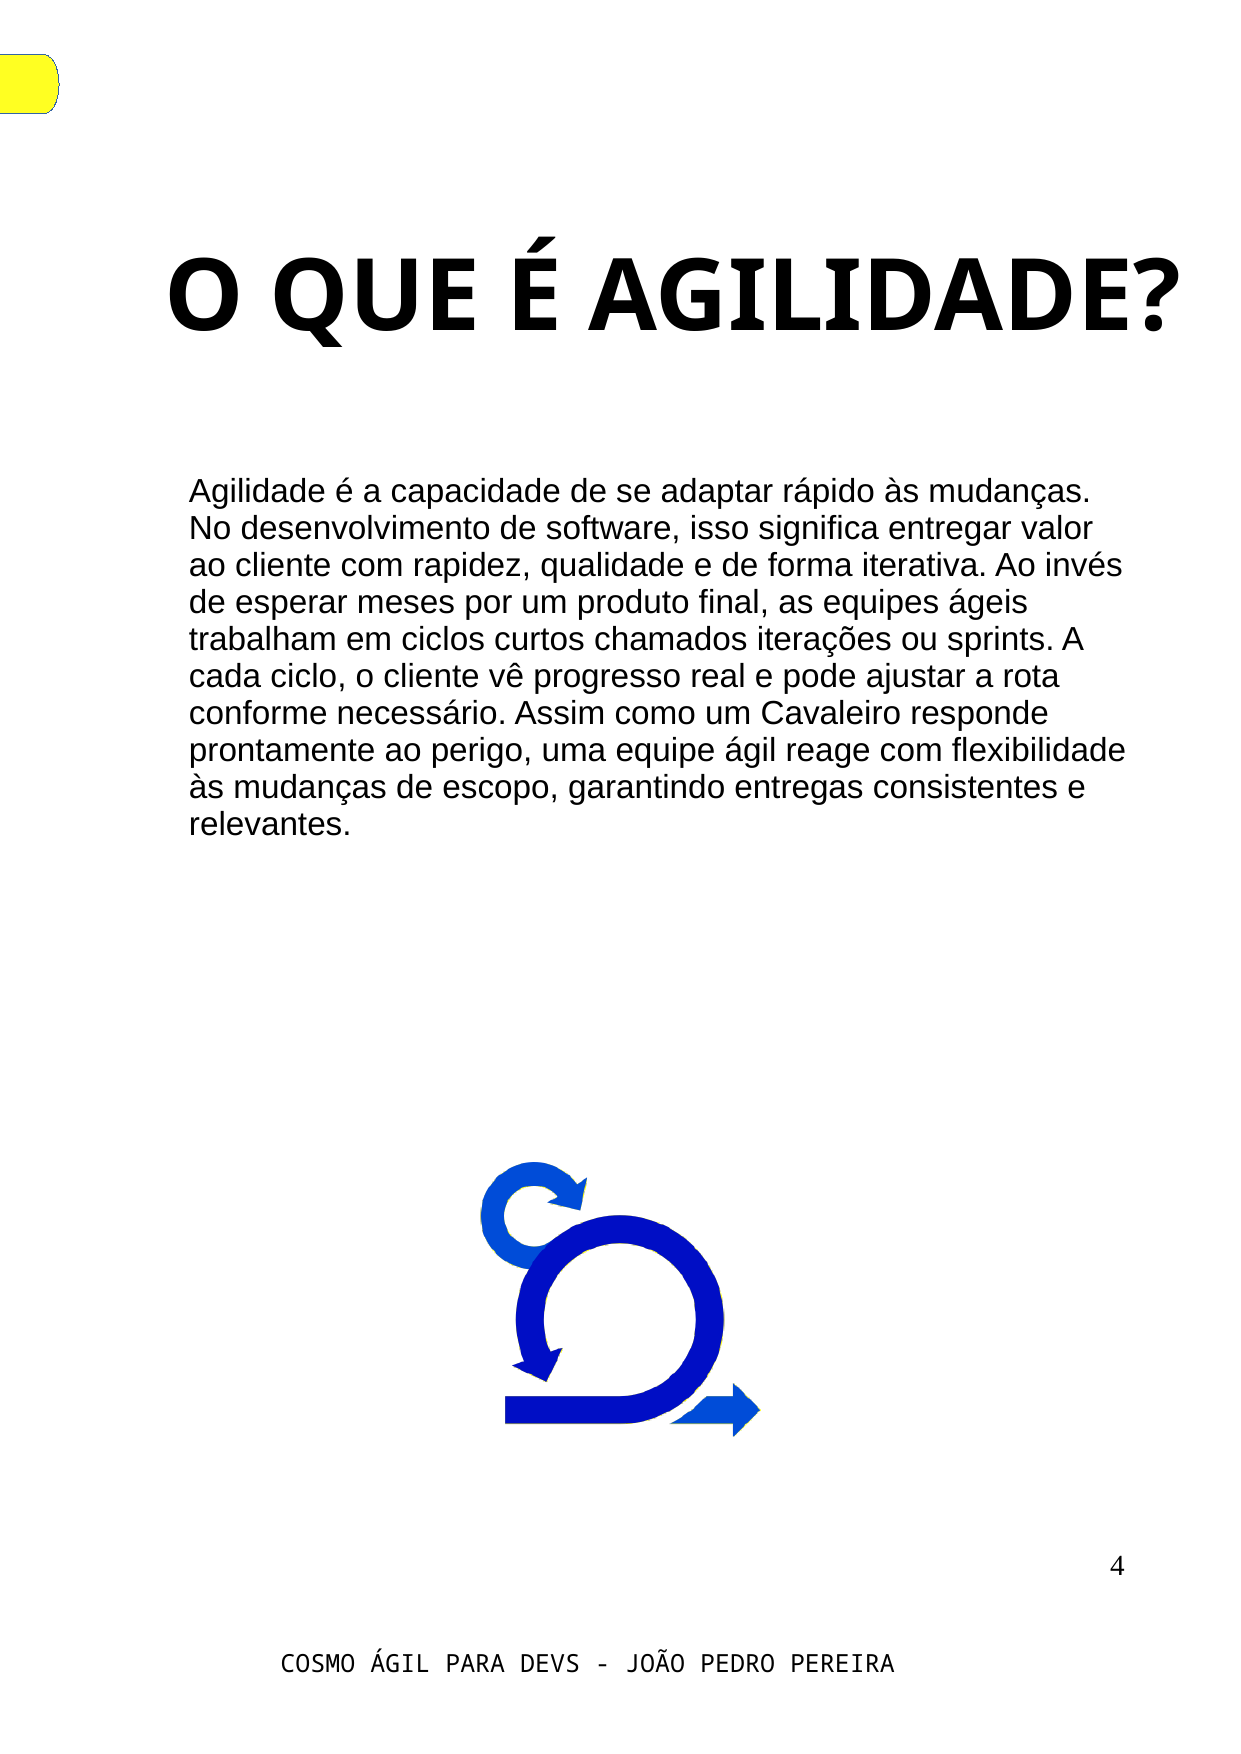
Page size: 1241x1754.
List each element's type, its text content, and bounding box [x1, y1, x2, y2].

list Agilidade é a capacidade de se adaptar rápido às mudanças. No desenvolvimento de software, isso significa entregar valor ao cliente com rapidez, qualidade e de forma iterativa. Ao invés de esperar meses por um produto final, as equipes ágeis trabalham em ciclos curtos chamados iterações ou sprints. A cada ciclo, o cliente vê progresso real e pode ajustar a rota conforme necessário. Assim como um Cavaleiro responde prontamente ao perigo, uma equipe ágil reage com flexibilidade às mudanças de escopo, garantindo entregas consistentes e relevantes. [118, 472, 1128, 1422]
text_box COSMO ÁGIL PARA DEVS - JOÃO PEDRO PEREIRA [265, 1638, 1207, 1695]
text_box [0, 54, 60, 114]
title O Que é Agilidade? [0, 140, 1241, 443]
picture [383, 1062, 857, 1536]
